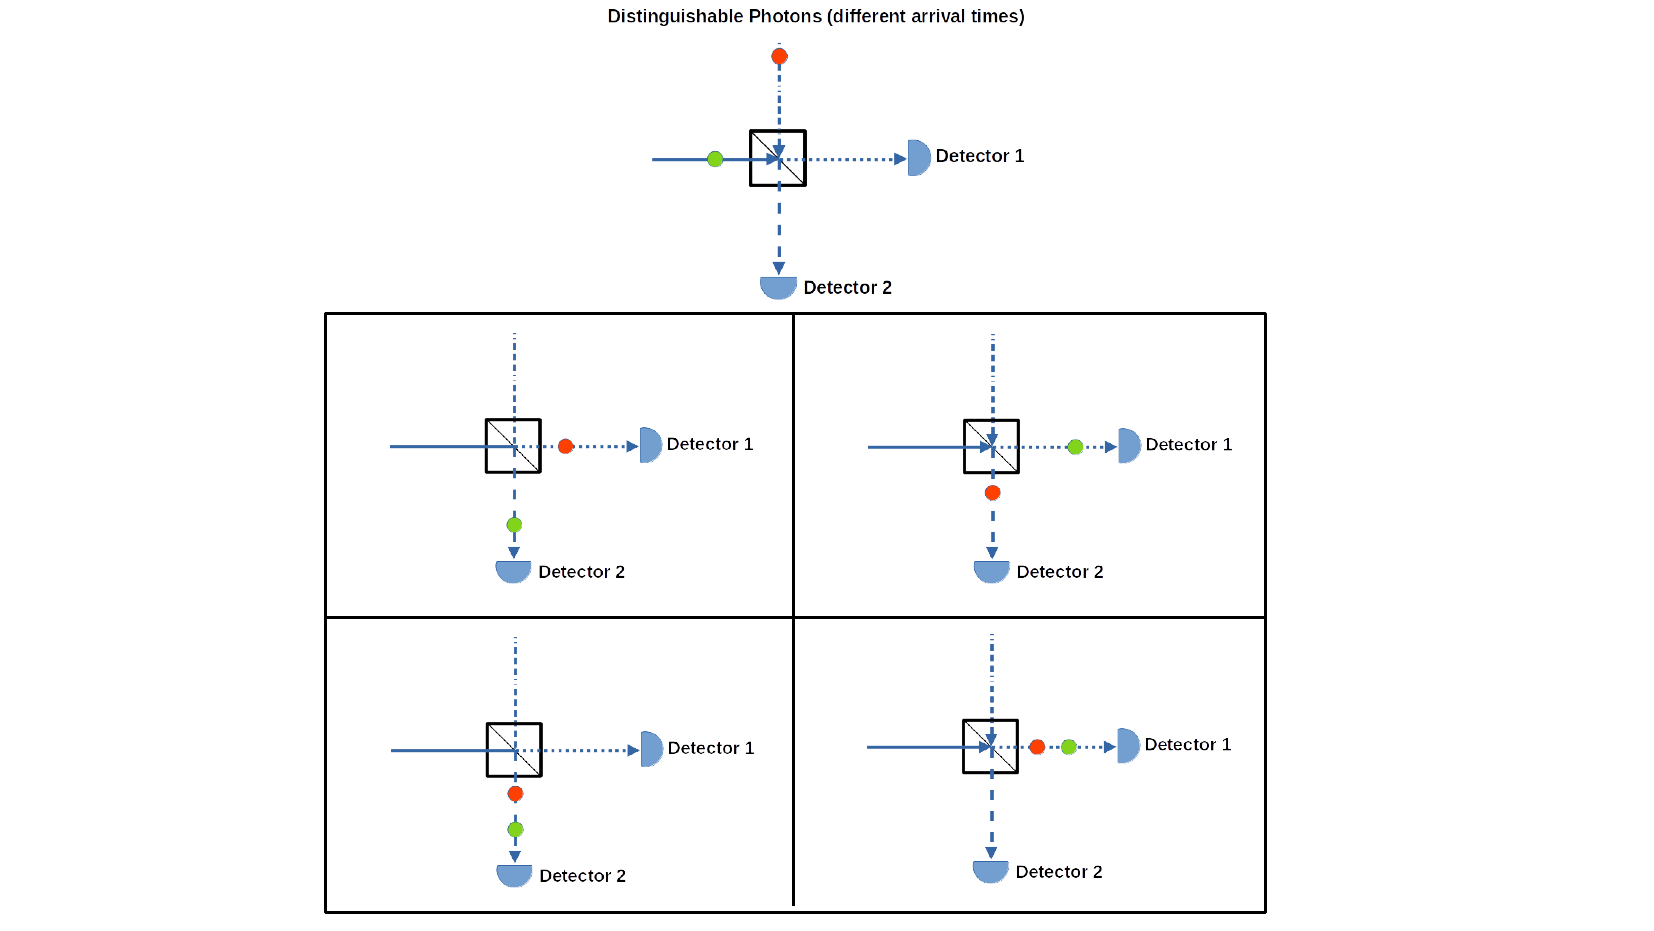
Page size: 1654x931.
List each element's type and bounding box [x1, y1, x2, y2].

picture [389, 332, 754, 584]
picture [390, 636, 755, 888]
picture [866, 633, 1232, 885]
picture [608, 9, 1025, 300]
picture [867, 333, 1233, 584]
